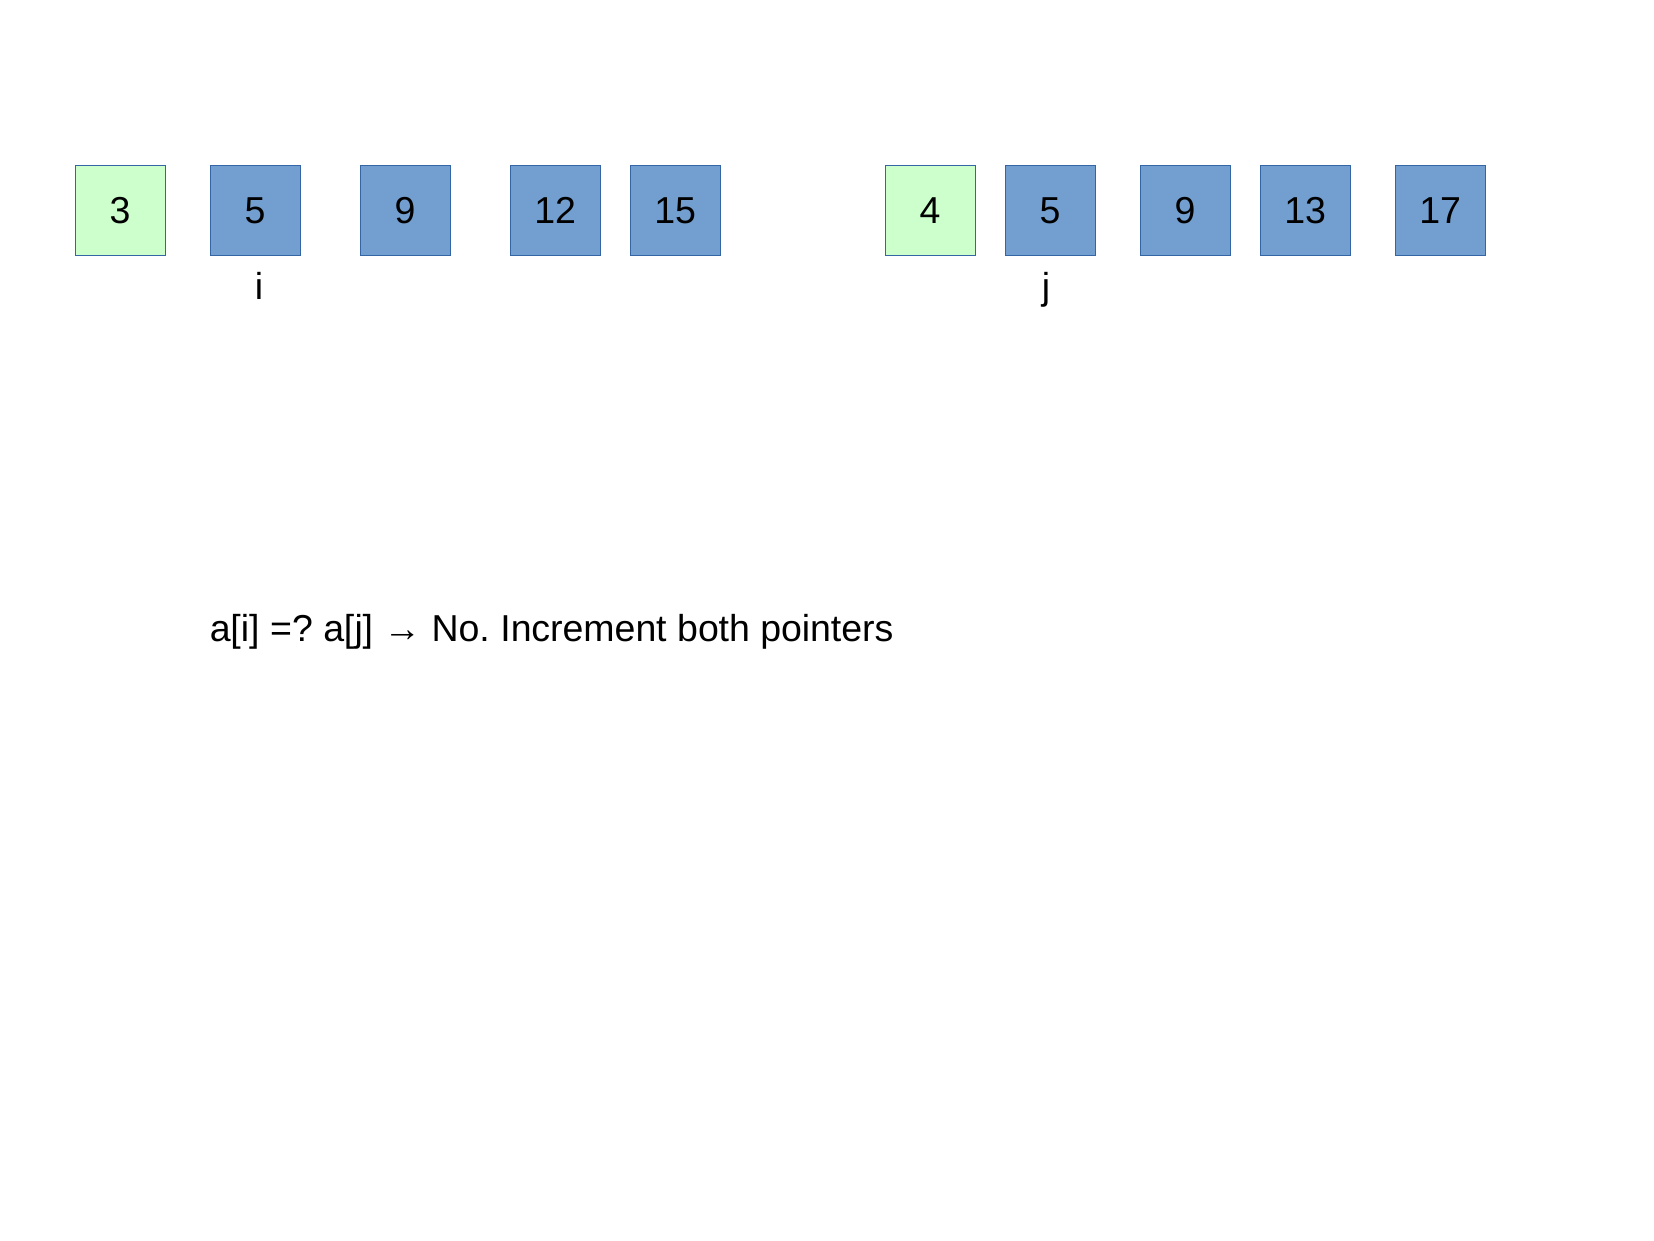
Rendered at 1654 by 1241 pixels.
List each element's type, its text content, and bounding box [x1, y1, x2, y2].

text_box 9 [360, 165, 451, 256]
text_box 4 [885, 165, 976, 256]
text_box 13 [1260, 165, 1351, 256]
text_box 3 [75, 165, 166, 256]
text_box 5 [1005, 165, 1096, 256]
text_box 17 [1395, 165, 1486, 256]
text_box 12 [510, 165, 601, 256]
text_box 9 [1140, 165, 1231, 256]
text_box 15 [630, 165, 721, 256]
text_box a[i] =? a[j] → No. Increment both pointers [195, 600, 909, 657]
text_box 5 [210, 165, 301, 256]
text_box j [1027, 258, 1081, 316]
text_box i [240, 258, 293, 316]
